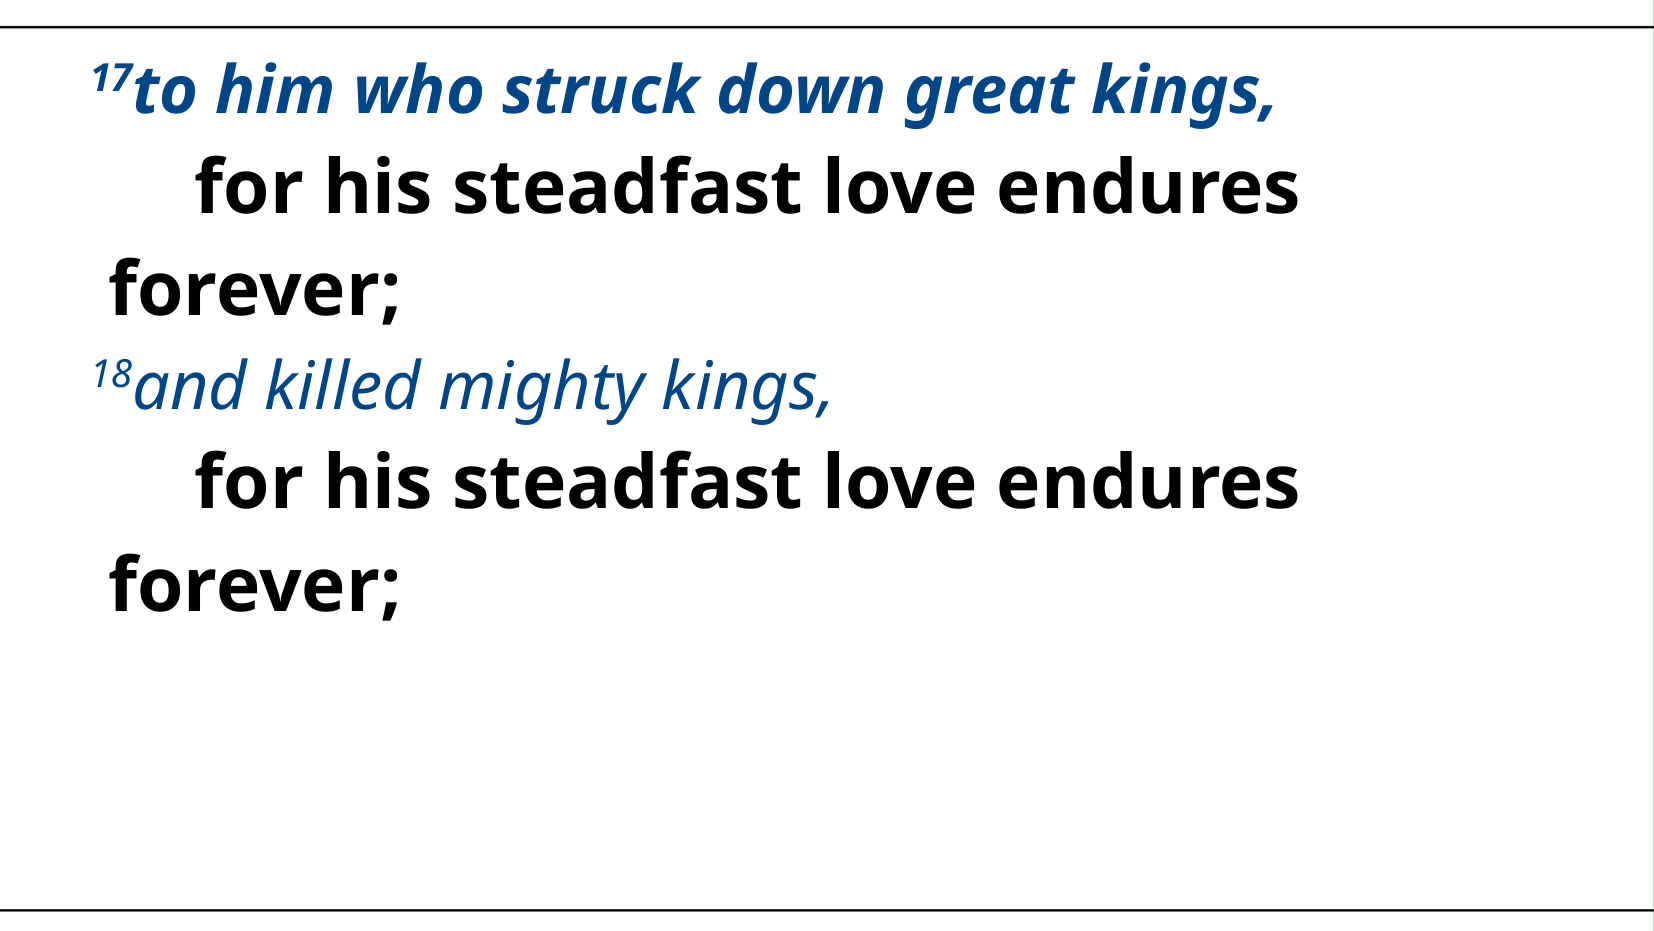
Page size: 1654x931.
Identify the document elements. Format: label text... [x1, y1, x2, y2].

picture [0, 0, 1654, 931]
text_box 17to him who struck down great kings, for his steadfast love endures forever; 18and killed mighty kings, for his steadfast love endures forever; [75, 35, 1561, 428]
